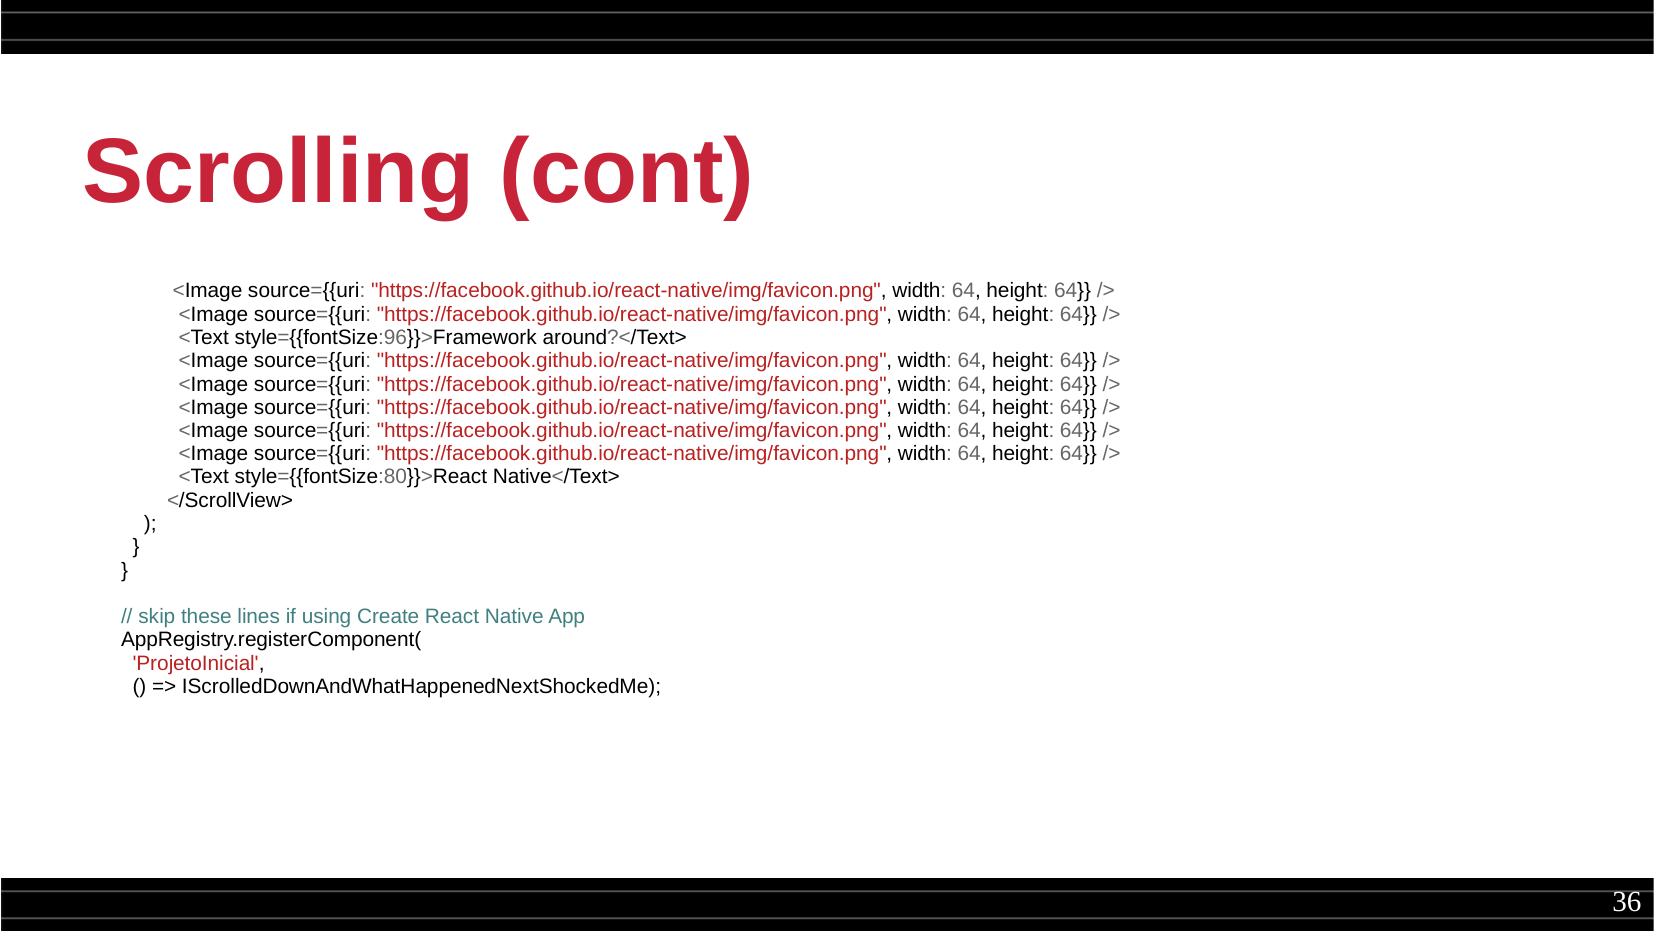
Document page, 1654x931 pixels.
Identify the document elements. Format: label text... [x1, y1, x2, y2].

title Scrolling (cont) [82, 92, 1571, 249]
picture [1, 0, 1654, 54]
picture [1, 878, 1654, 931]
text_box <Image source={{uri: "https://facebook.github.io/react-native/img/favicon.png", width: 64, height: 64}} /> <Image source={{uri: "https://facebook.github.io/react-native/img/favicon.png", width: 64, height: 64}} /> <Text style={{fontSize:96}}>Framework around?</Text> <Image source={{uri: "https://facebook.github.io/react-native/img/favicon.png", width: 64, height: 64}} /> <Image source={{uri: "https://facebook.github.io/react-native/img/favicon.png", width: 64, height: 64}} /> <Image source={{uri: "https://facebook.github.io/react-native/img/favicon.png", width: 64, height: 64}} /> <Image source={{uri: "https://facebook.github.io/react-native/img/favicon.png", width: 64, height: 64}} /> <Image source={{uri: "https://facebook.github.io/react-native/img/favicon.png", width: 64, height: 64}} /> <Text style={{fontSize:80}}>React Native</Text> </ScrollView> ); } } // skip these lines if using Create React Native App AppRegistry.registerComponent( 'ProjetoInicial', () => IScrolledDownAndWhatHappenedNextShockedMe); [106, 271, 1323, 729]
